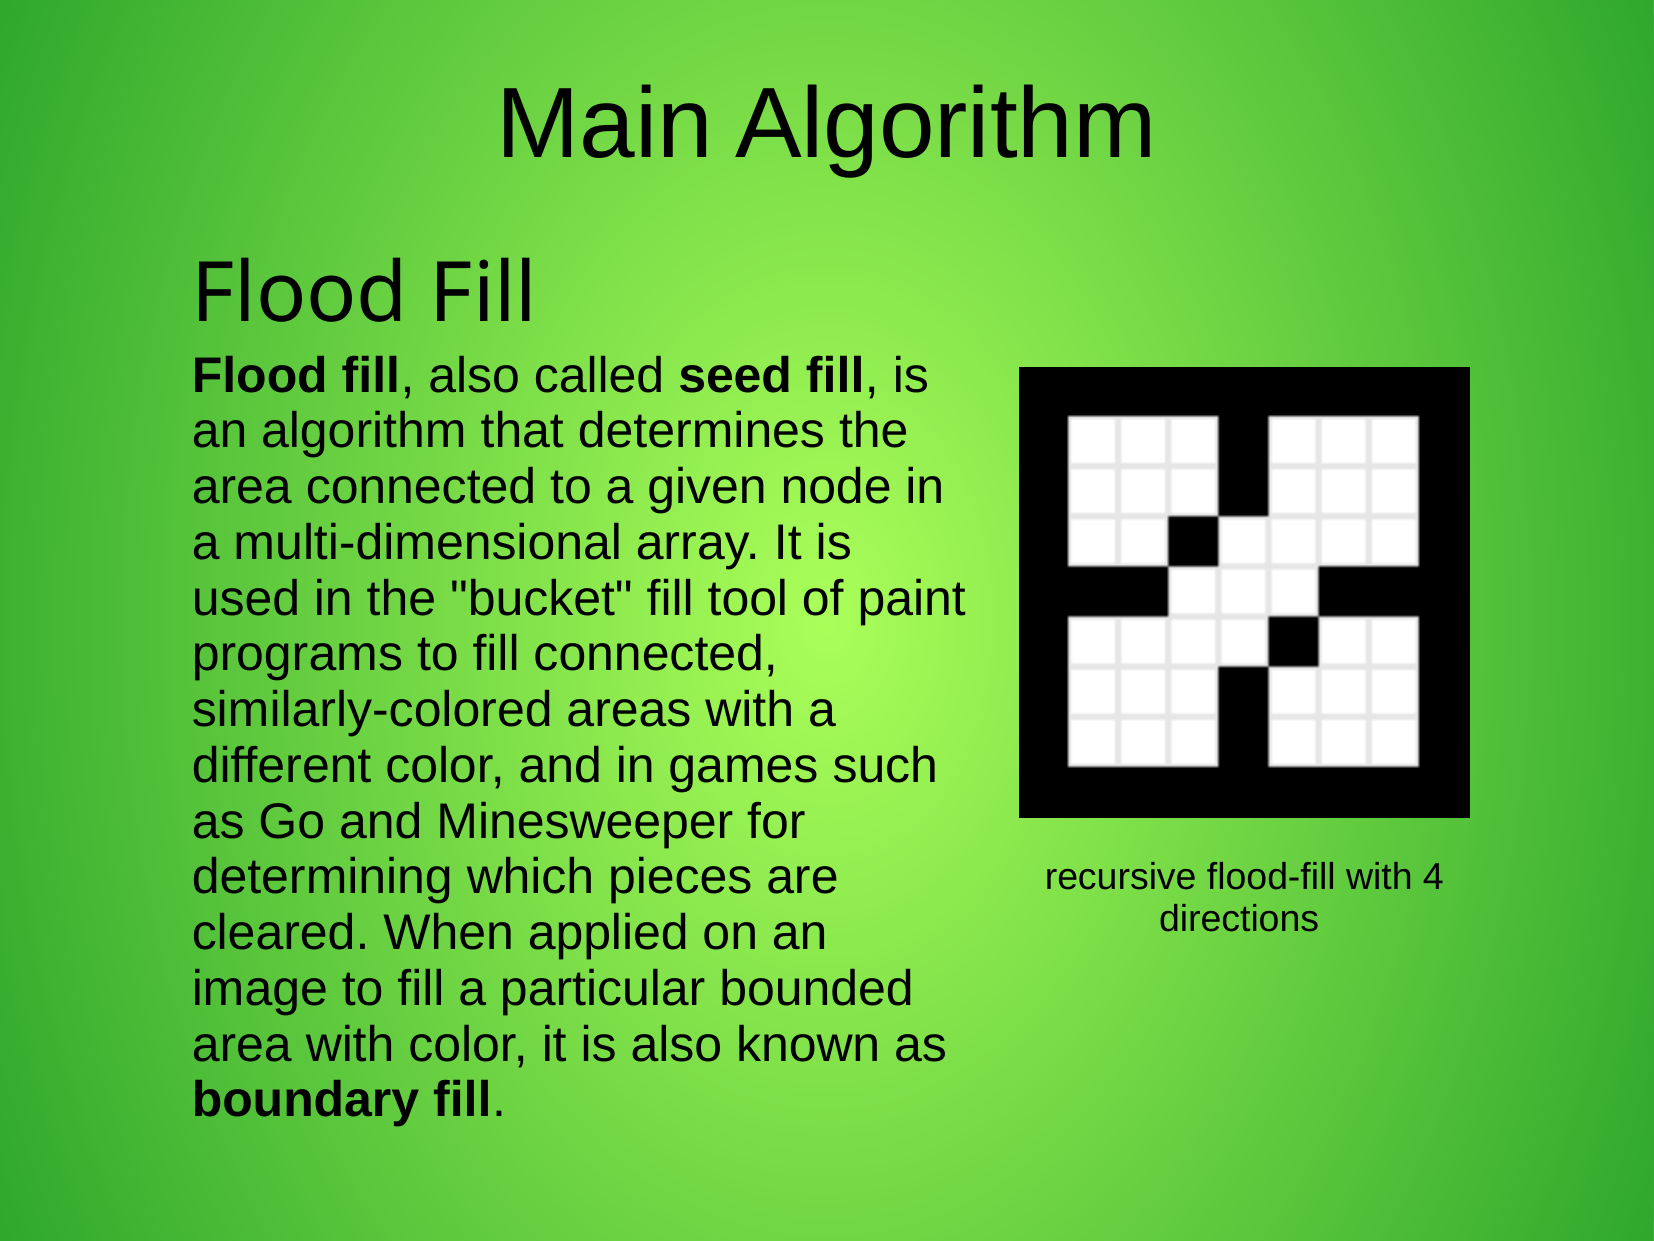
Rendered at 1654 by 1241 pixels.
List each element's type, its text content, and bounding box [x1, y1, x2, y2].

text_box Flood Fill [177, 225, 721, 339]
text_box Main Algorithm [316, 60, 1337, 187]
text_box Flood fill, also called seed fill, is an algorithm that determines the area connected to a given node in a multi-dimensional array. It is used in the "bucket" fill tool of paint programs to fill connected, similarly-colored areas with a different color, and in games such as Go and Minesweeper for determining which pieces are cleared. When applied on an image to fill a particular bounded area with color, it is also known as boundary fill. [177, 339, 988, 1135]
picture [1019, 367, 1470, 818]
text_box recursive flood-fill with 4 directions [1011, 848, 1477, 947]
